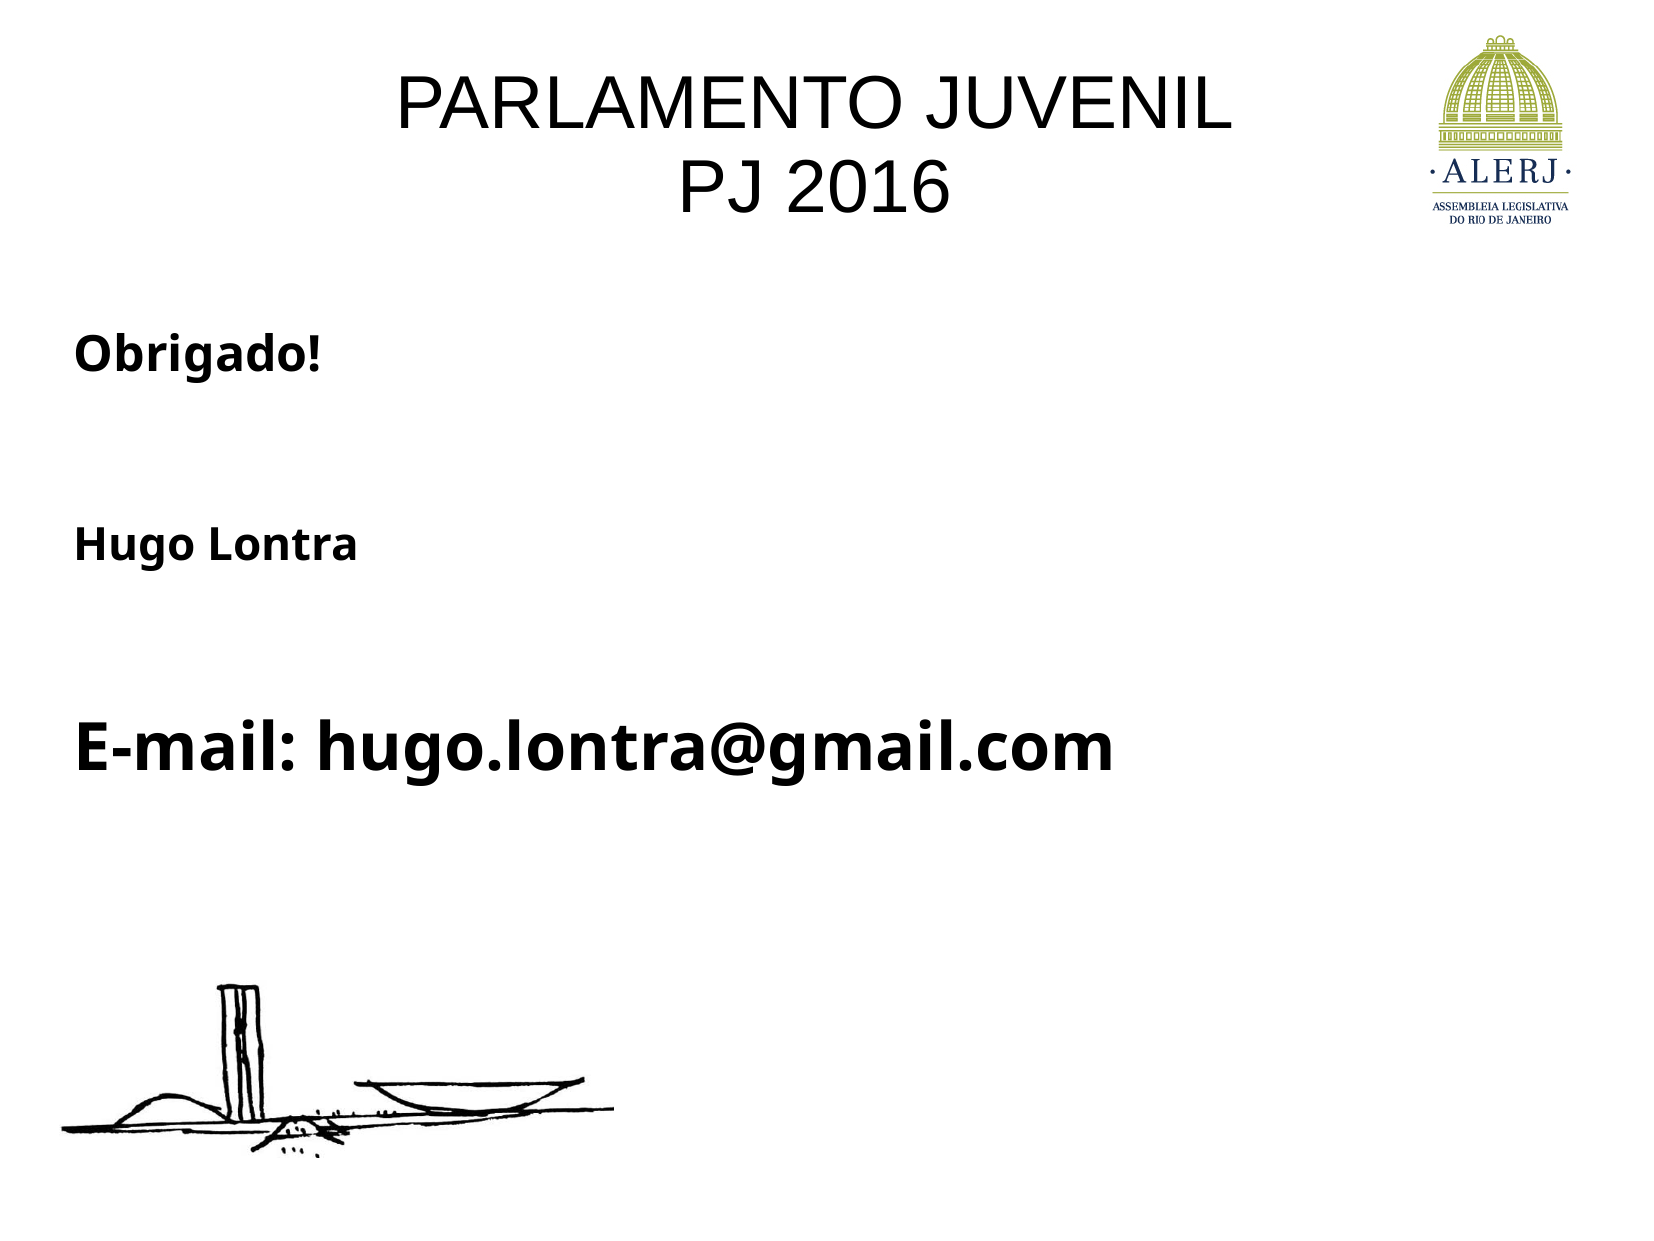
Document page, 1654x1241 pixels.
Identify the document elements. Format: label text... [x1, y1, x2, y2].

text_box Obrigado! Hugo Lontra E-mail: hugo.lontra@gmail.com [59, 310, 1536, 839]
picture [59, 980, 614, 1158]
picture [1358, 23, 1642, 235]
title PARLAMENTO JUVENIL PJ 2016 [47, 40, 1583, 249]
